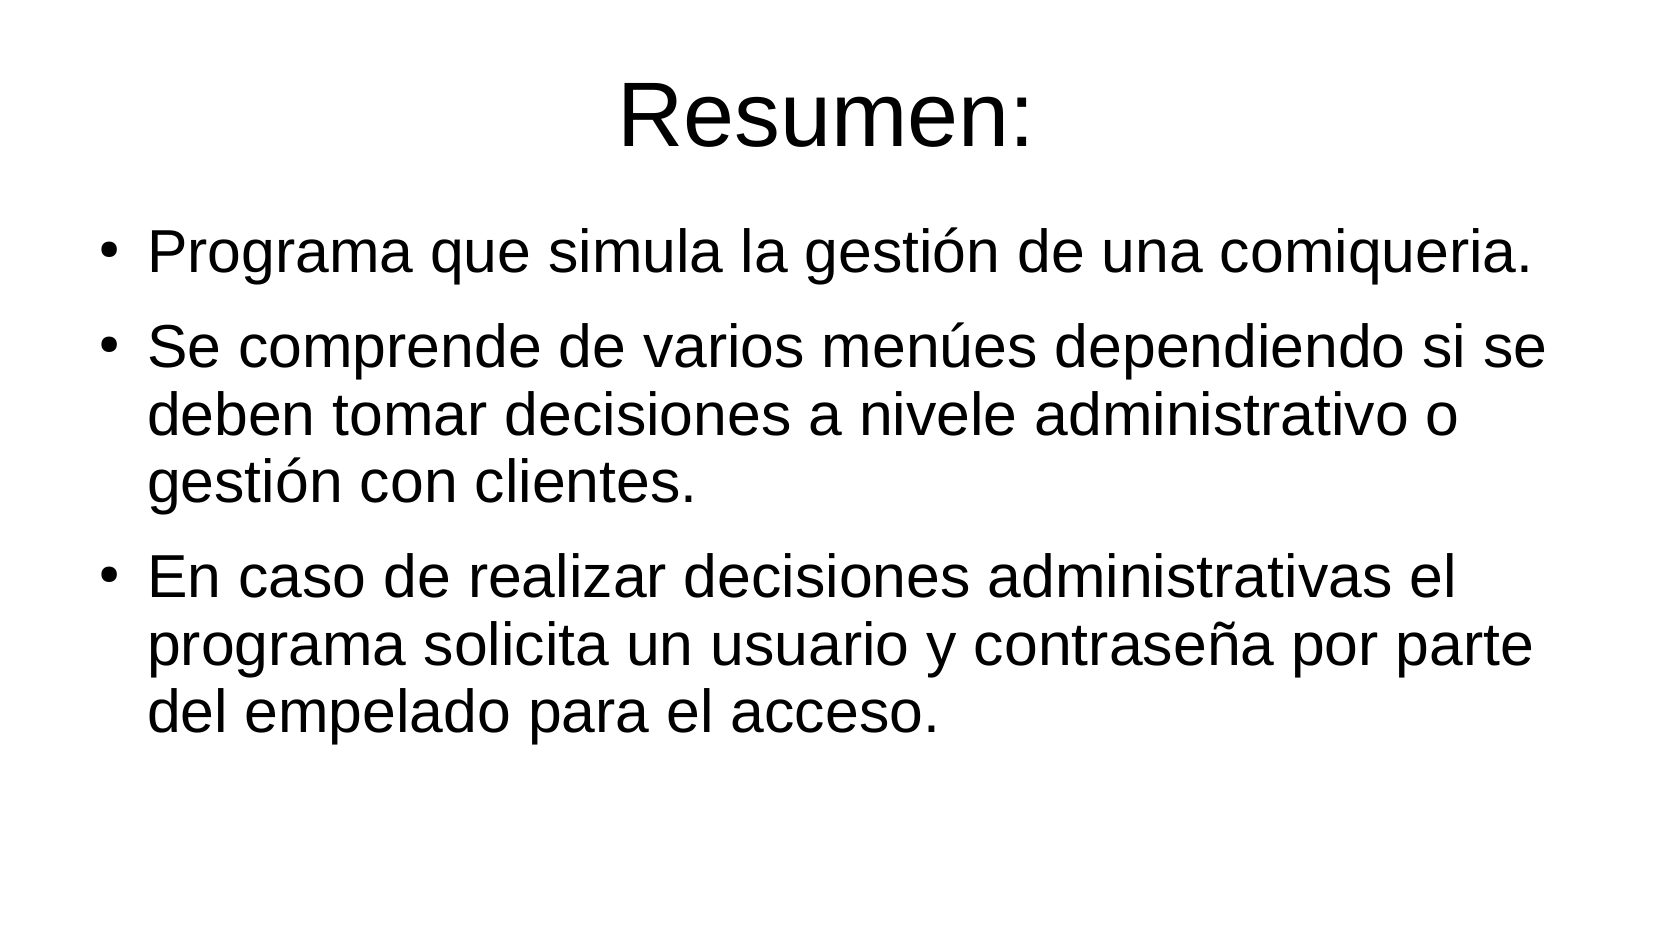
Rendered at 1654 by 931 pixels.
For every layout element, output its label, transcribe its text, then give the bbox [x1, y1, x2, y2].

list Programa que simula la gestión de una comiqueria. Se comprende de varios menúes dependiendo si se deben tomar decisiones a nivele administrativo o gestión con clientes. En caso de realizar decisiones administrativas el programa solicita un usuario y contraseña por parte del empelado para el acceso. [82, 217, 1571, 758]
title Resumen: [82, 37, 1571, 193]
